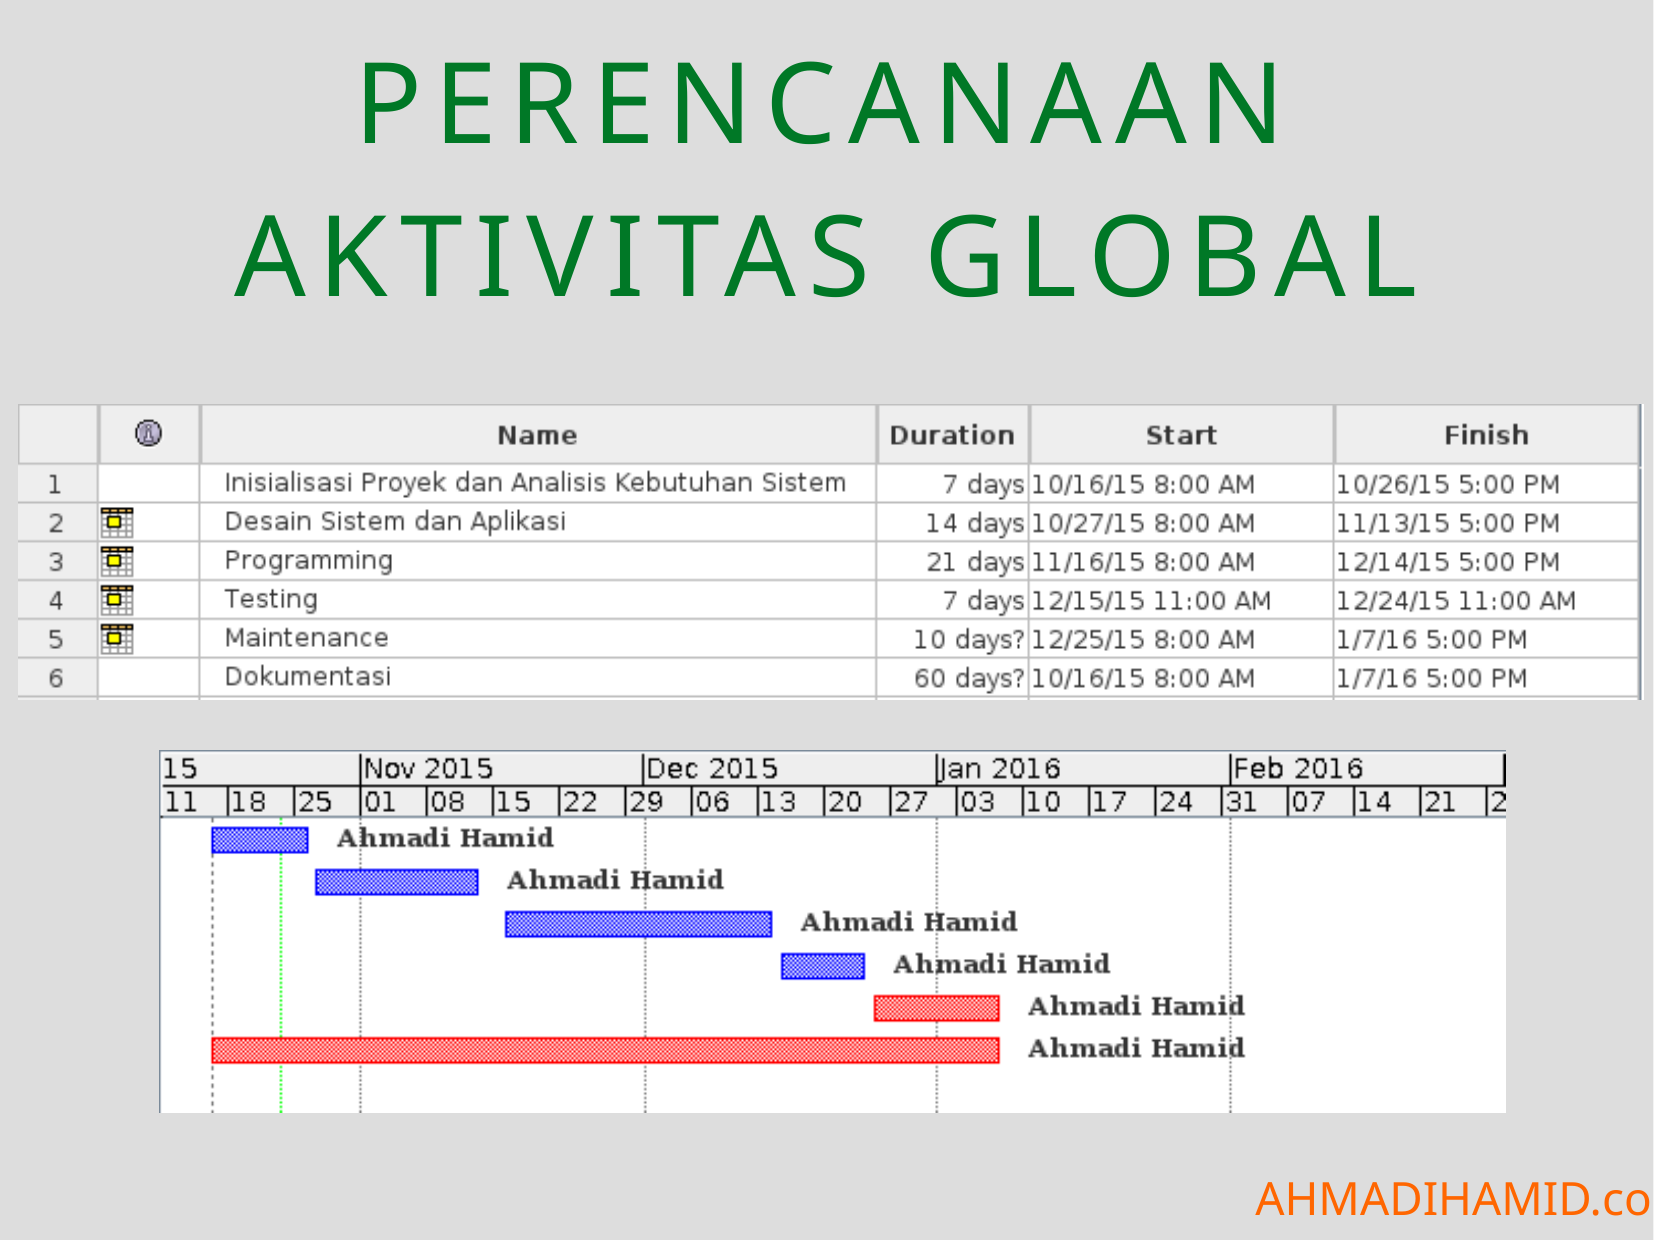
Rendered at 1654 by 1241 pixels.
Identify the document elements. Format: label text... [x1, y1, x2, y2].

title PERENCANAAN AKTIVITAS GLOBAL [82, 51, 1571, 302]
text_box AHMADIHAMID.com [1240, 1159, 1643, 1233]
picture [159, 750, 1506, 1113]
picture [18, 404, 1644, 700]
